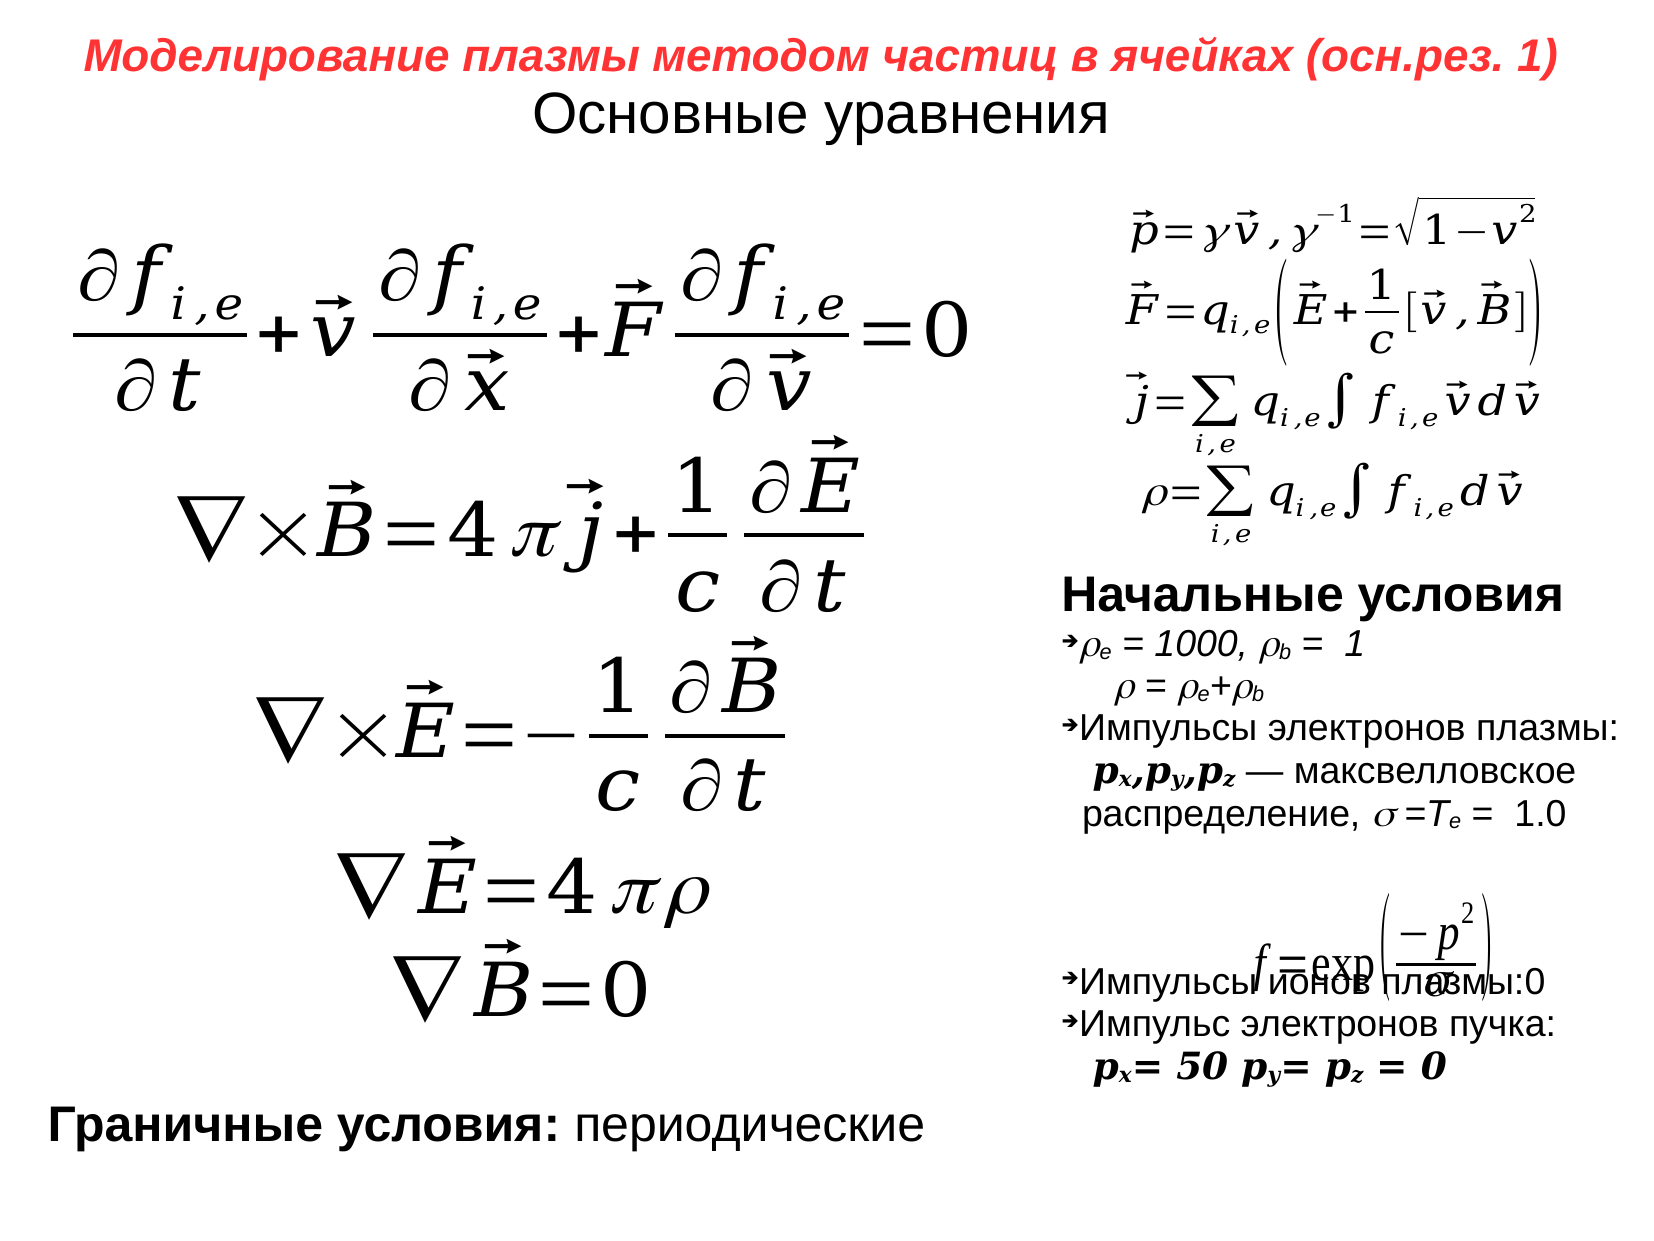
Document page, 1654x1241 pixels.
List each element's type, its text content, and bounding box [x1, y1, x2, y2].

chart [62, 251, 979, 1035]
title Моделирование плазмы методом частиц в ячейках (осн.рез. 1) Основные уравнения [0, 0, 1654, 251]
chart [1245, 890, 1501, 1006]
text_box Начальные условия re = 1000, rb = 1 r = re+rb Импульсы электронов плазмы: px,py,pz — максвелловское распределение, s =Te = 1.0 Импульсы ионов плазмы:0 Импульс электронов пучка: px= 50 py= pz = 0 [1046, 559, 1635, 1201]
chart [1115, 251, 1551, 549]
list Граничные условия: периодические [0, 1096, 1081, 1241]
